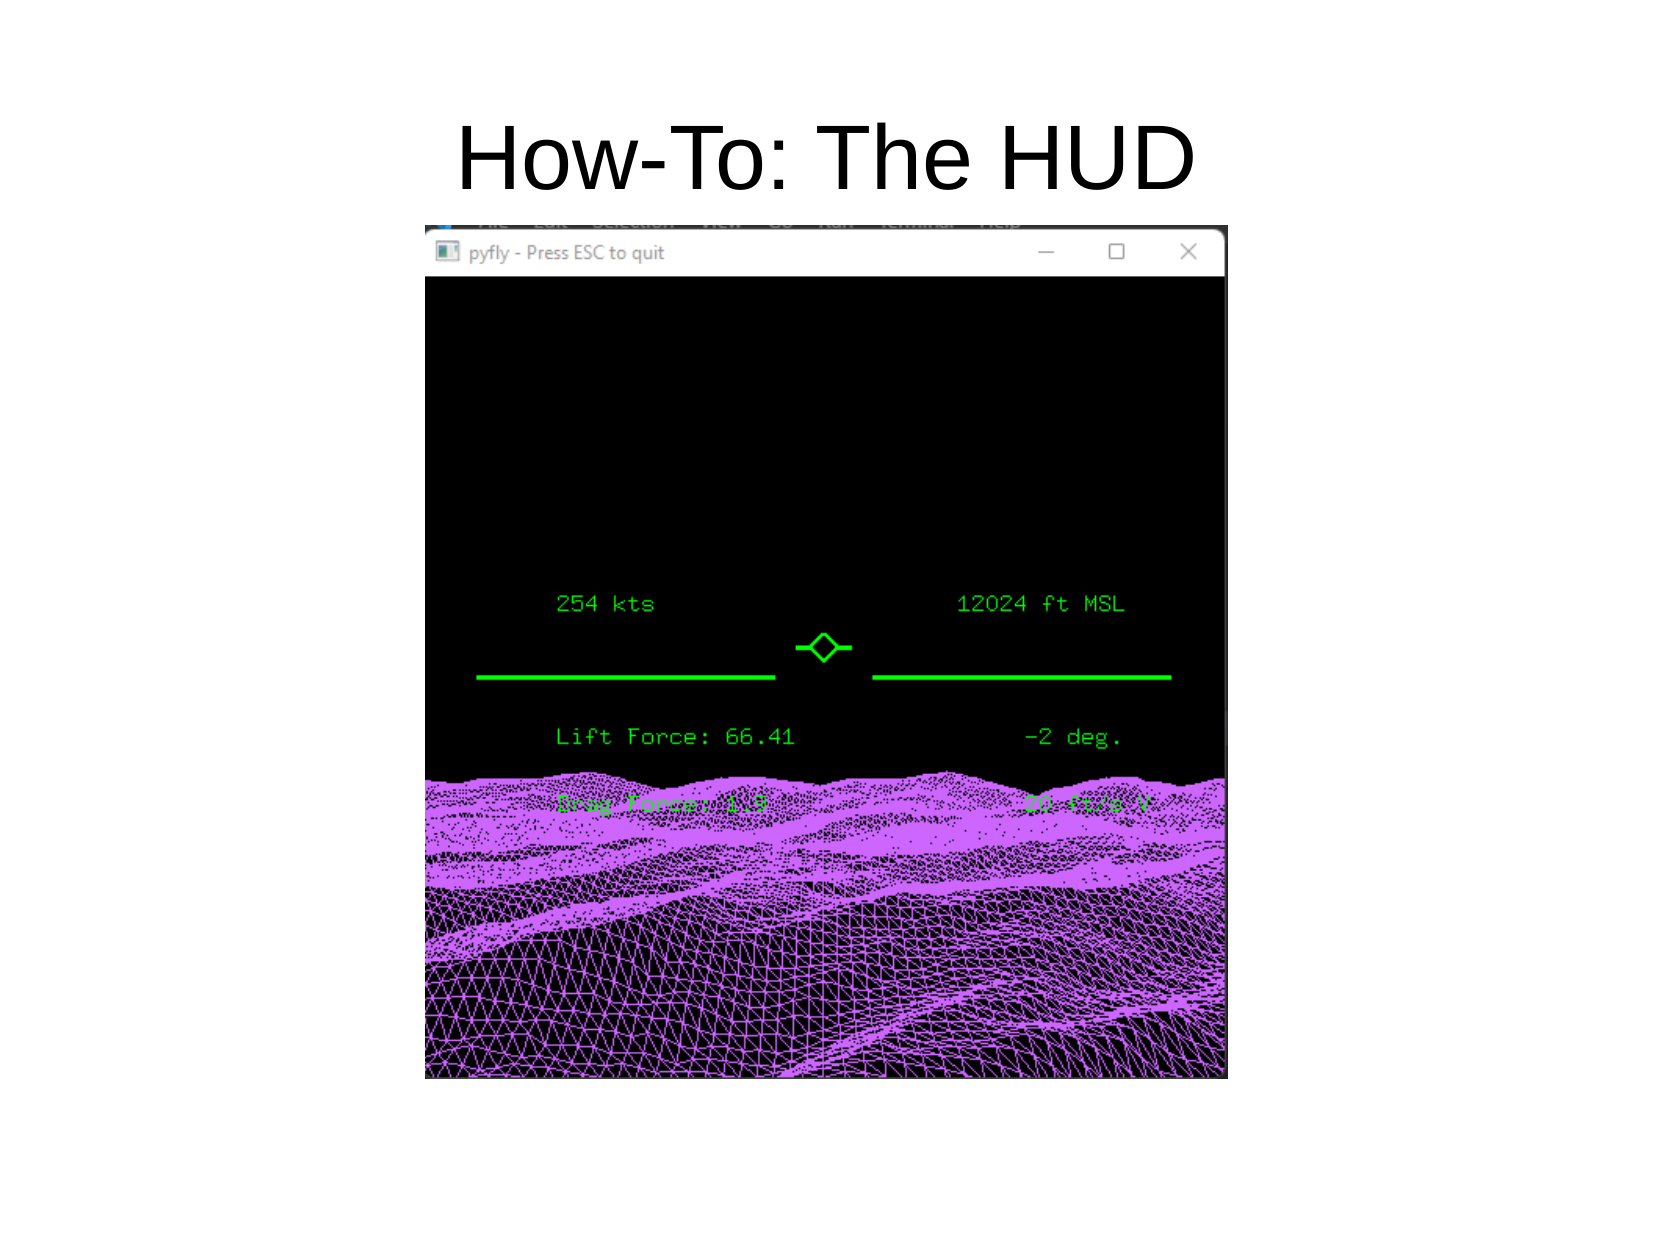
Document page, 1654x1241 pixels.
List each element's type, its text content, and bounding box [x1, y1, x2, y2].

title How-To: The HUD [82, 49, 1571, 257]
picture [425, 225, 1228, 1079]
